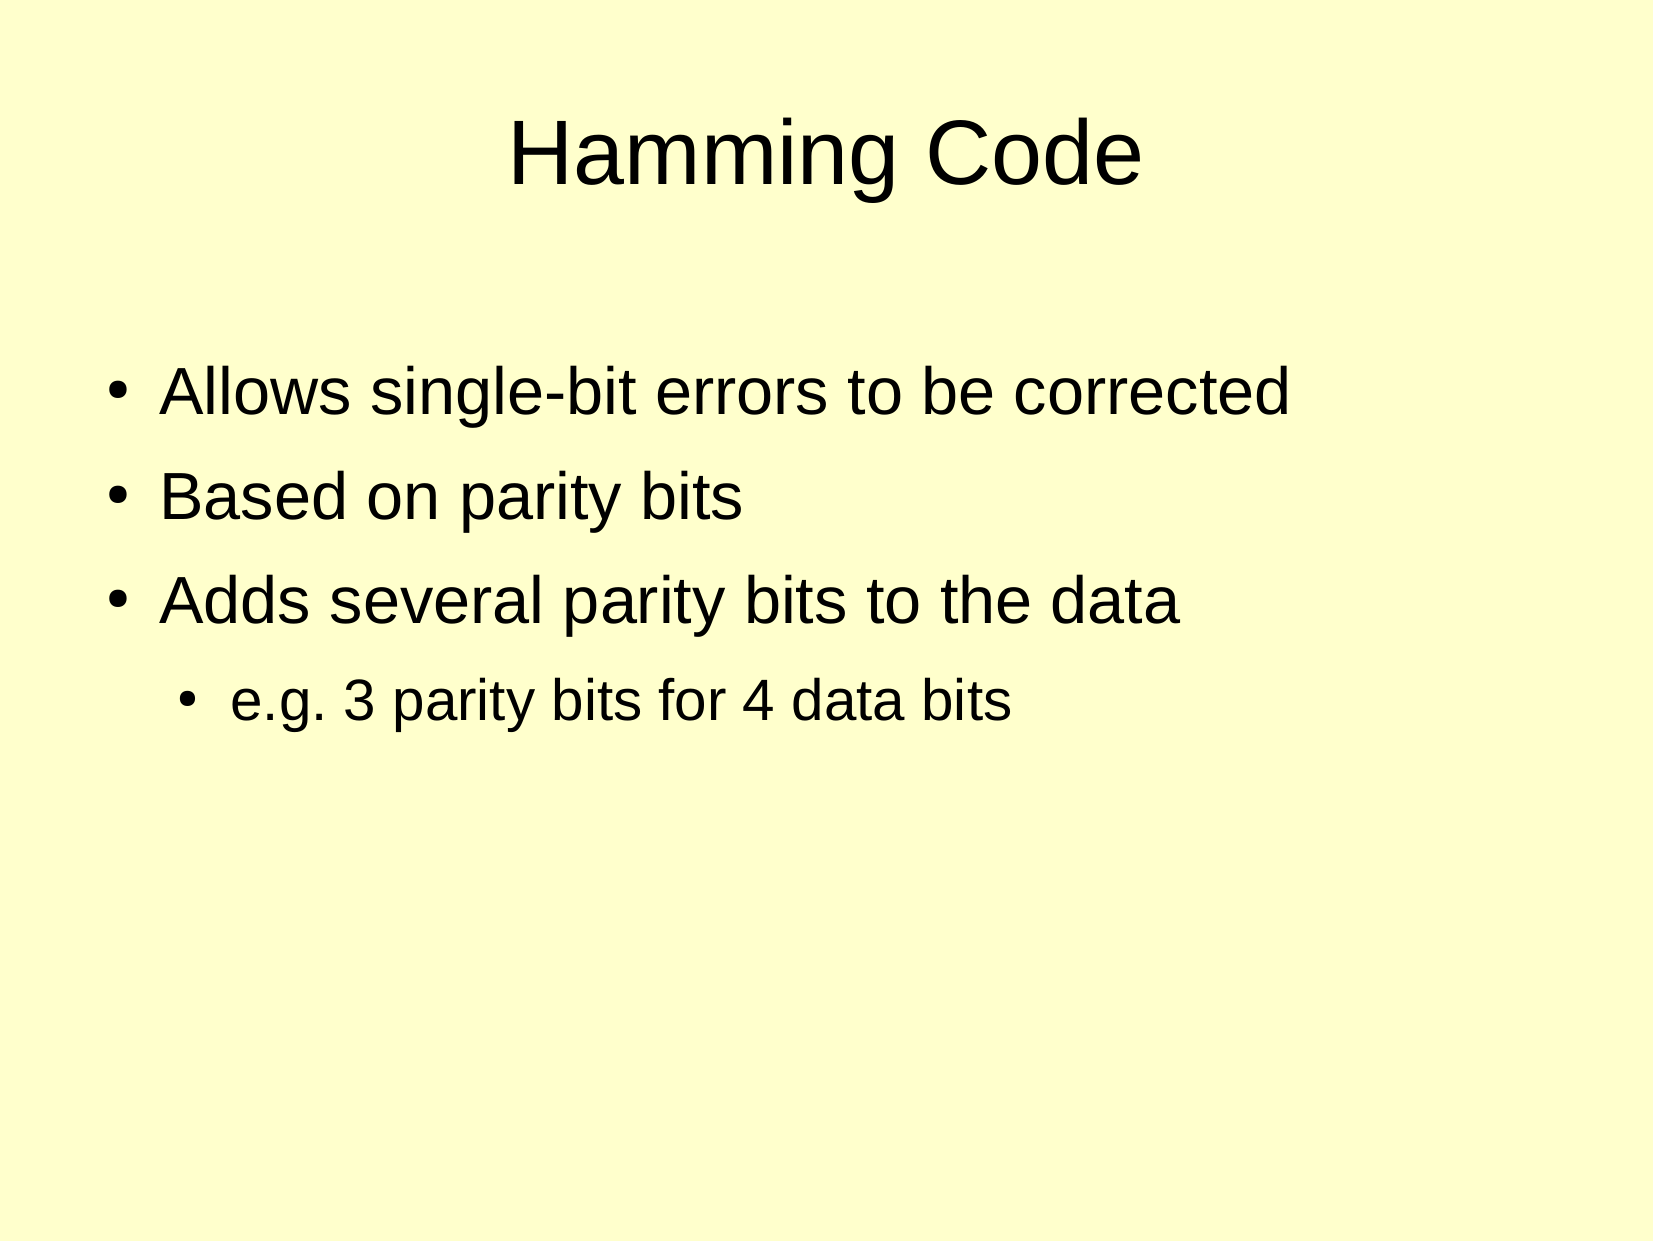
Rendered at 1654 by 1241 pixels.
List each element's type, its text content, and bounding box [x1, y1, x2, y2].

title Hamming Code [82, 49, 1571, 257]
list Allows single-bit errors to be corrected Based on parity bits Adds several parity bits to the data e.g. 3 parity bits for 4 data bits [88, 354, 1577, 1074]
